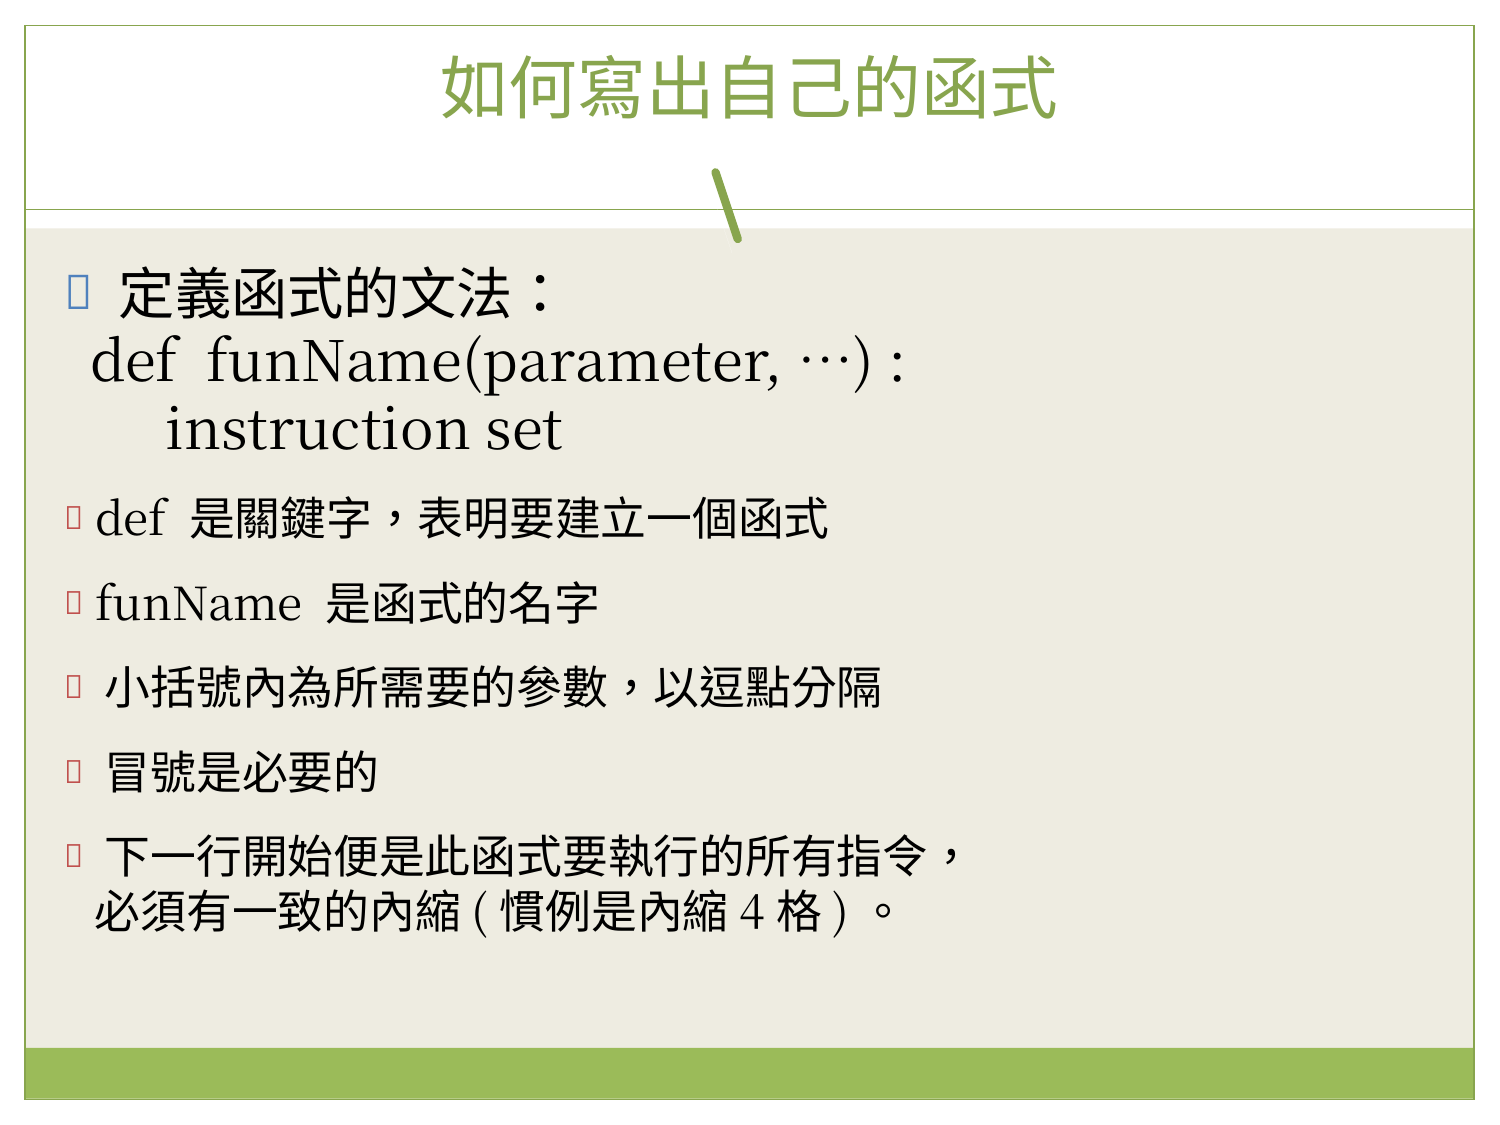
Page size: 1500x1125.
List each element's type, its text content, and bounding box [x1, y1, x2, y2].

list 定義函式的文法： def funName(parameter, …) : instruction set def 是關鍵字，表明要建立一個函式 funName 是函式的名字 小括號內為所需要的參數，以逗點分隔 冒號是必要的 下一行開始便是此函式要執行的所有指令， 必須有一致的內縮(慣例是內縮4格)。 [49, 250, 1445, 1001]
title 如何寫出自己的函式 [49, 37, 1450, 162]
